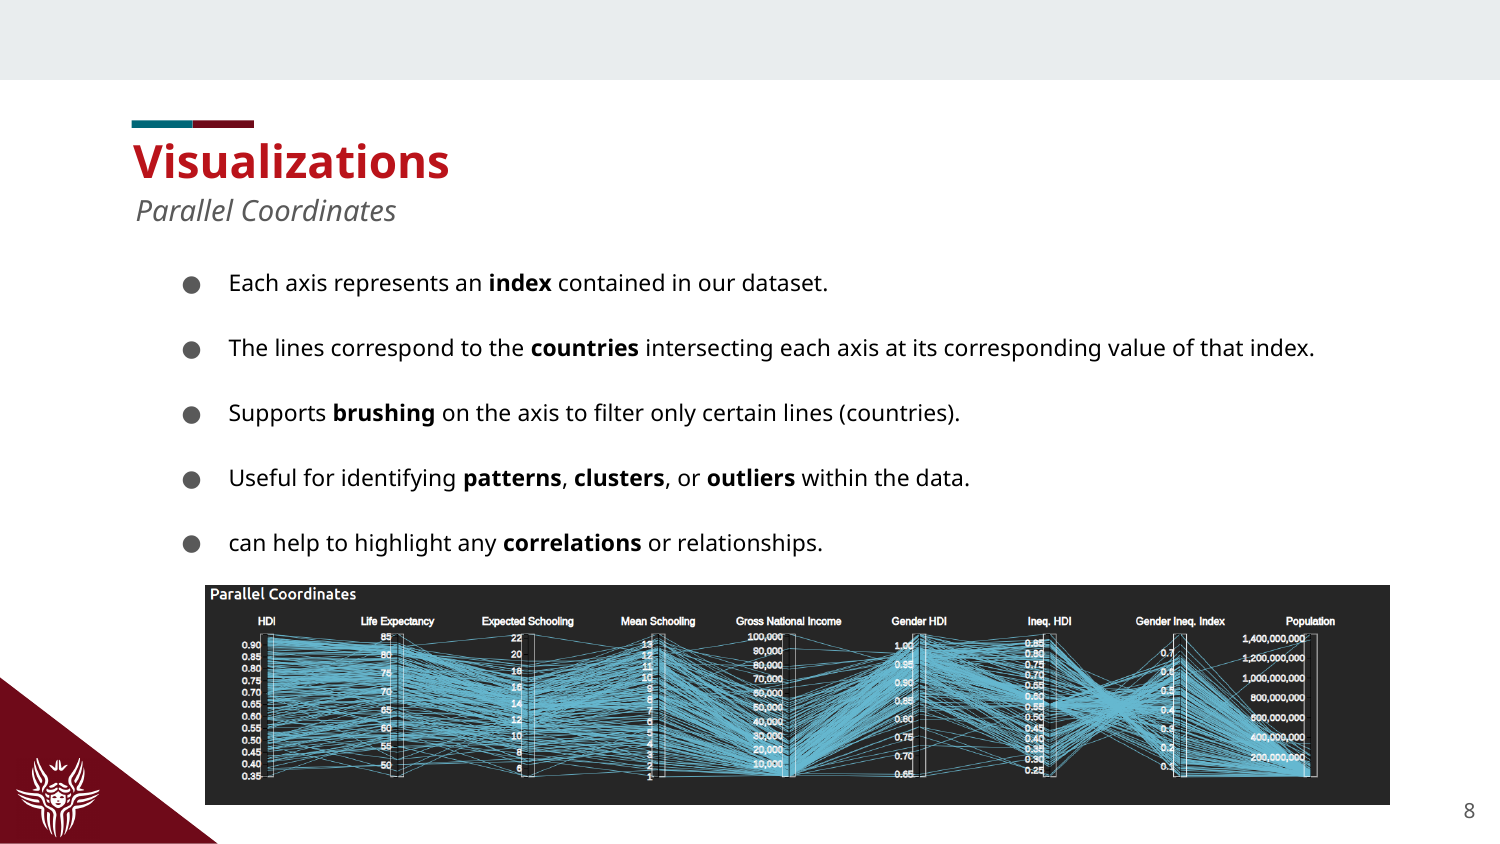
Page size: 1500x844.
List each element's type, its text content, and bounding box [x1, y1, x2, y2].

picture [205, 585, 1390, 805]
list Each axis represents an index contained in our dataset. The lines correspond to the countries intersecting each axis at its corresponding value of that index. Supports brushing on the axis to filter only certain lines (countries). Useful for identifying patterns, clusters, or outliers within the data. can help to highlight any correlations or relationships. [166, 189, 1428, 561]
picture [16, 758, 100, 839]
slide_number <number> [1400, 779, 1491, 844]
title Visualizations [118, 118, 1380, 206]
list Parallel Coordinates [120, 172, 1382, 249]
